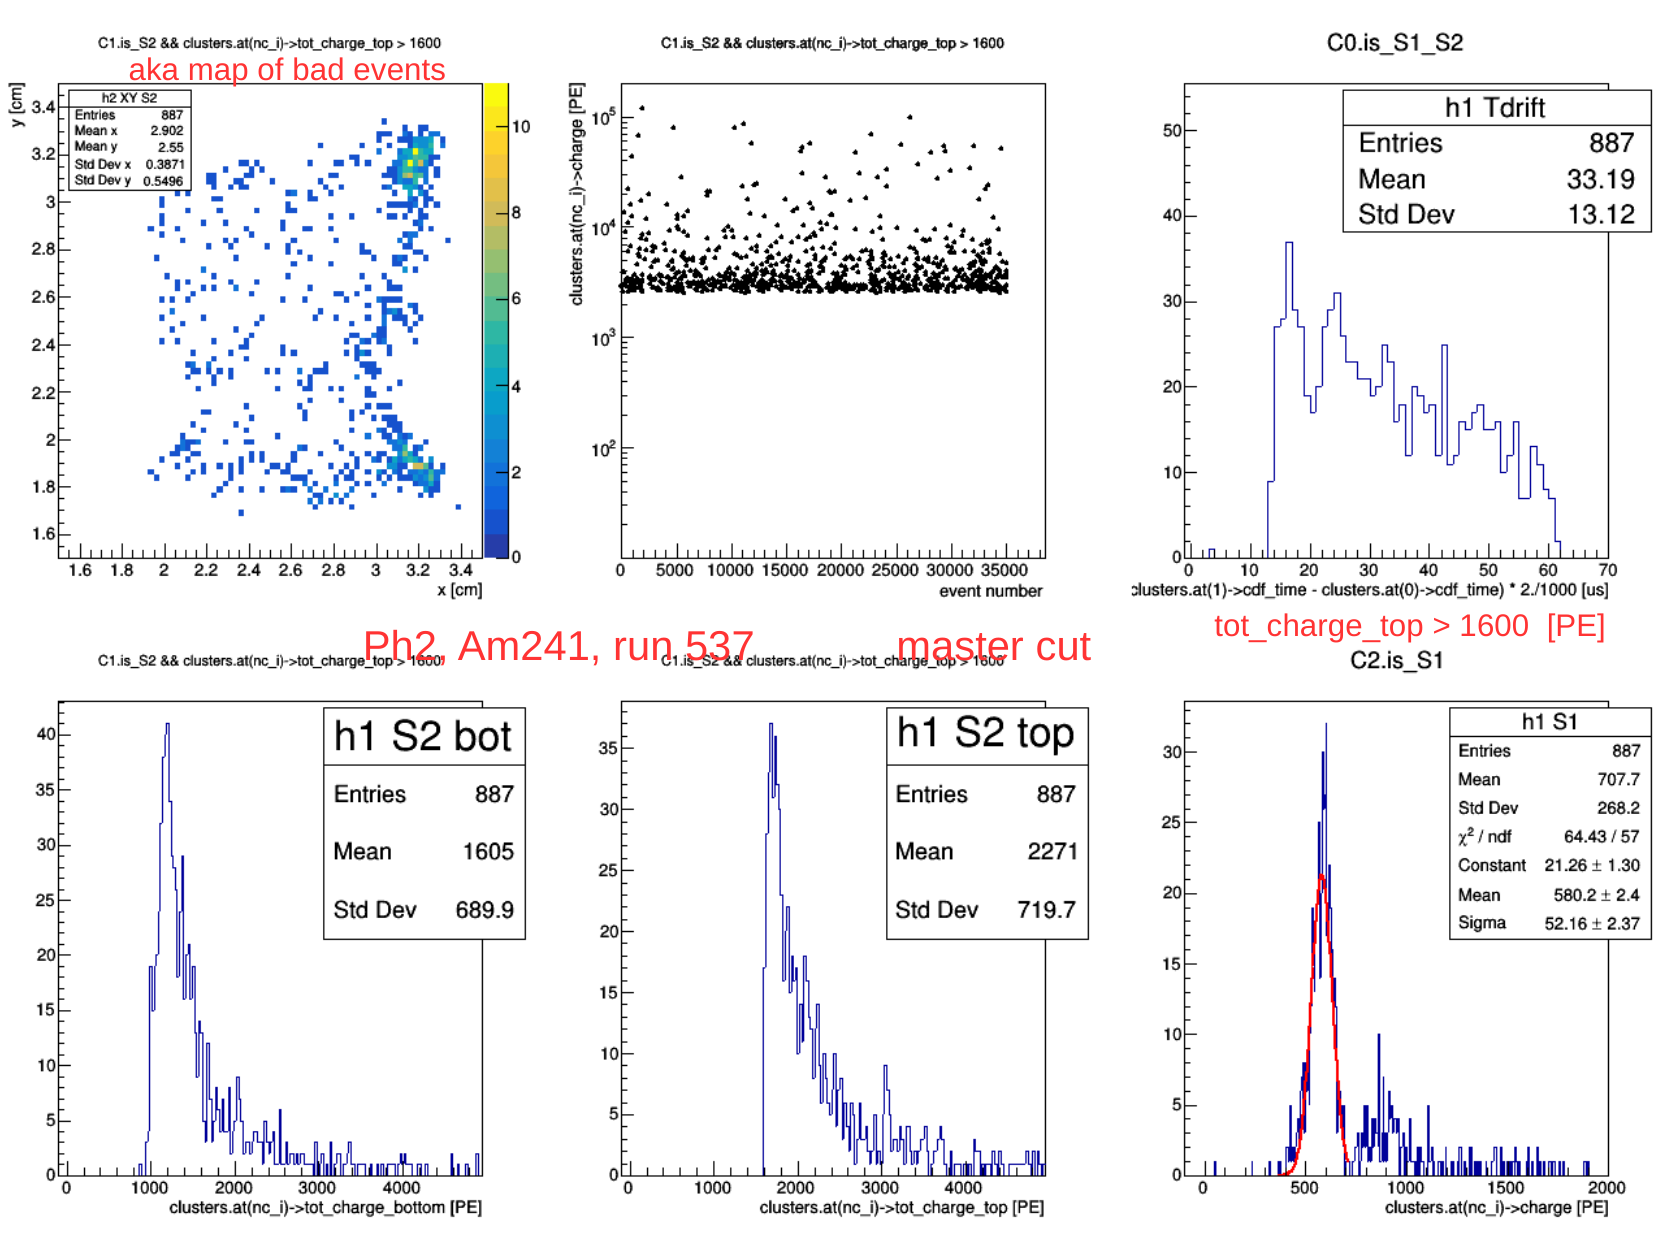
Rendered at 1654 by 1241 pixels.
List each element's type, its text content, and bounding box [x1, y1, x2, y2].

text_box tot_charge_top > 1600 [PE] [1170, 600, 1643, 735]
text_box master cut [653, 615, 1336, 751]
picture [6, 26, 1654, 1221]
text_box aka map of bad events [105, 45, 471, 95]
text_box Ph2, Am241, run 537 [218, 614, 900, 751]
